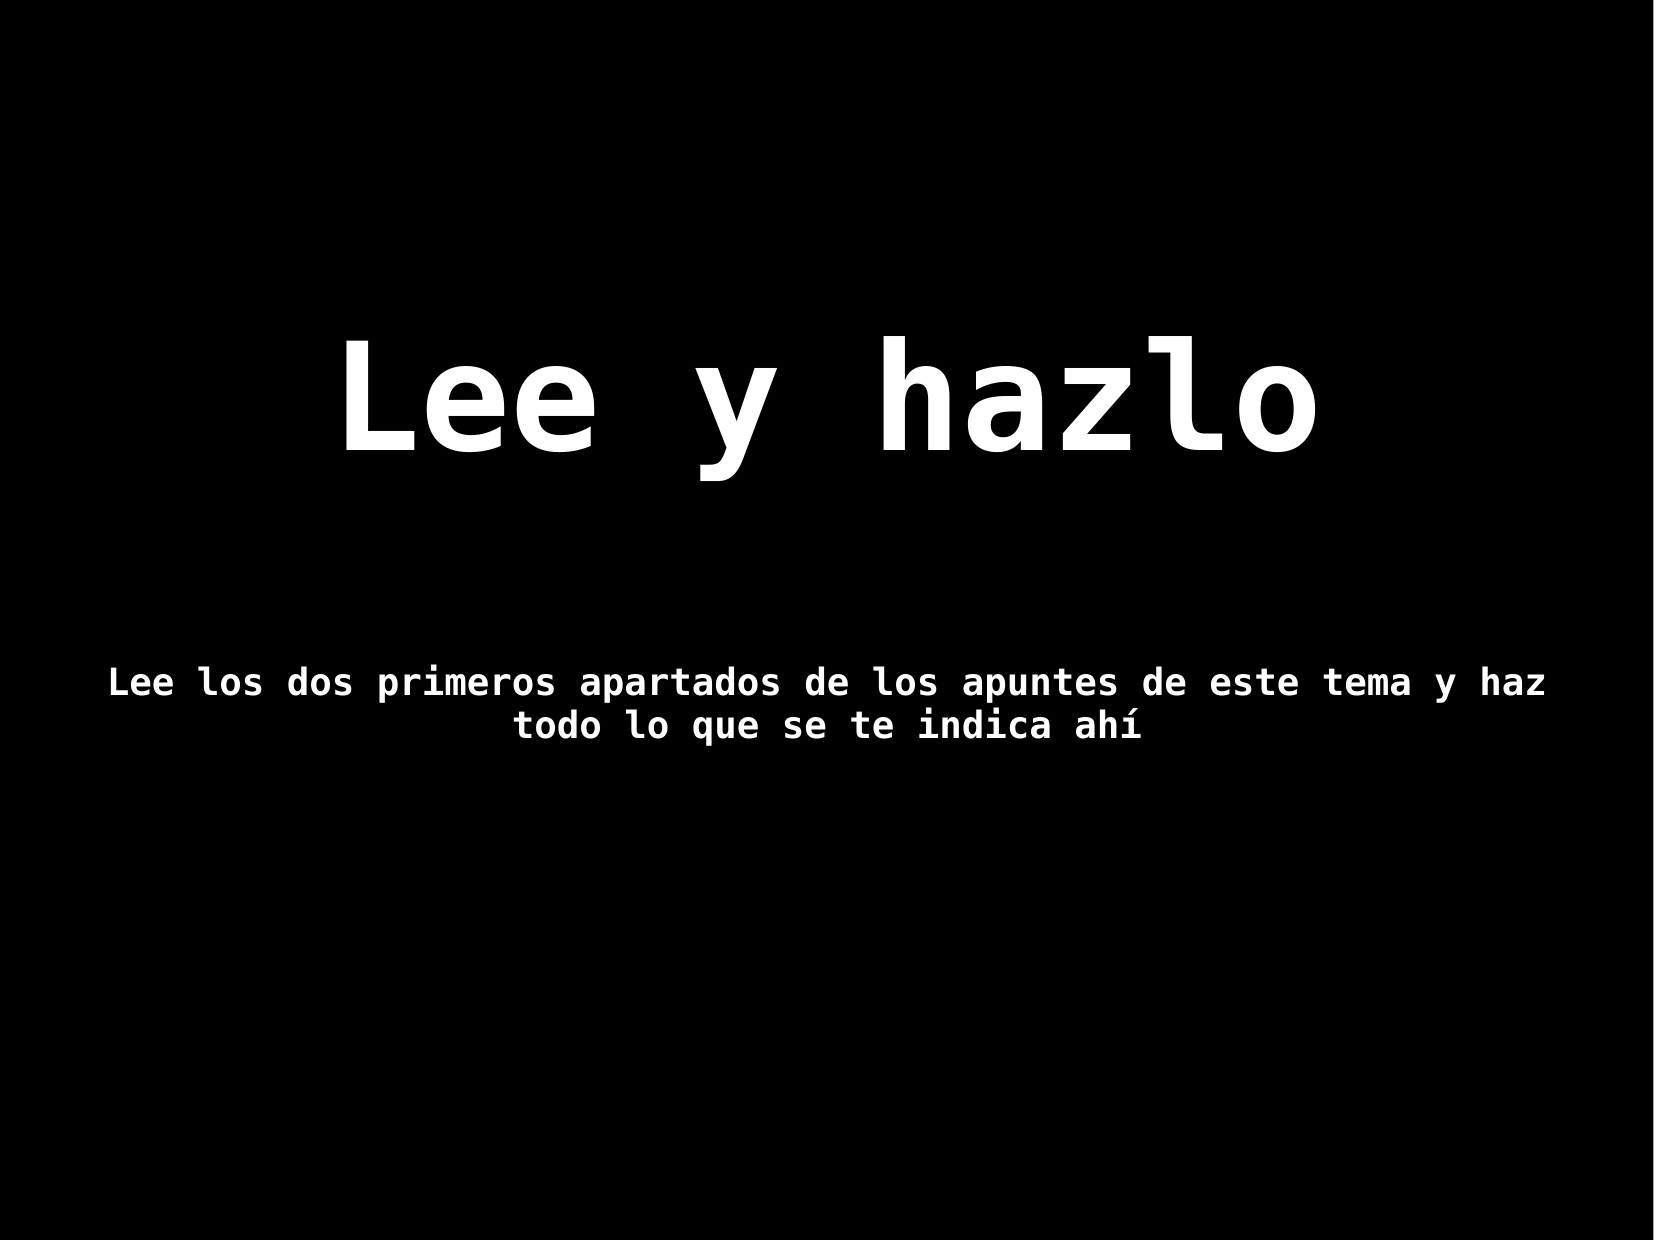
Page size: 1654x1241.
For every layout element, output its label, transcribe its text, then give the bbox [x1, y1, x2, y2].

subtitle Lee y hazlo Lee los dos primeros apartados de los apuntes de este tema y haz todo lo que se te indica ahí [82, 49, 1571, 1010]
